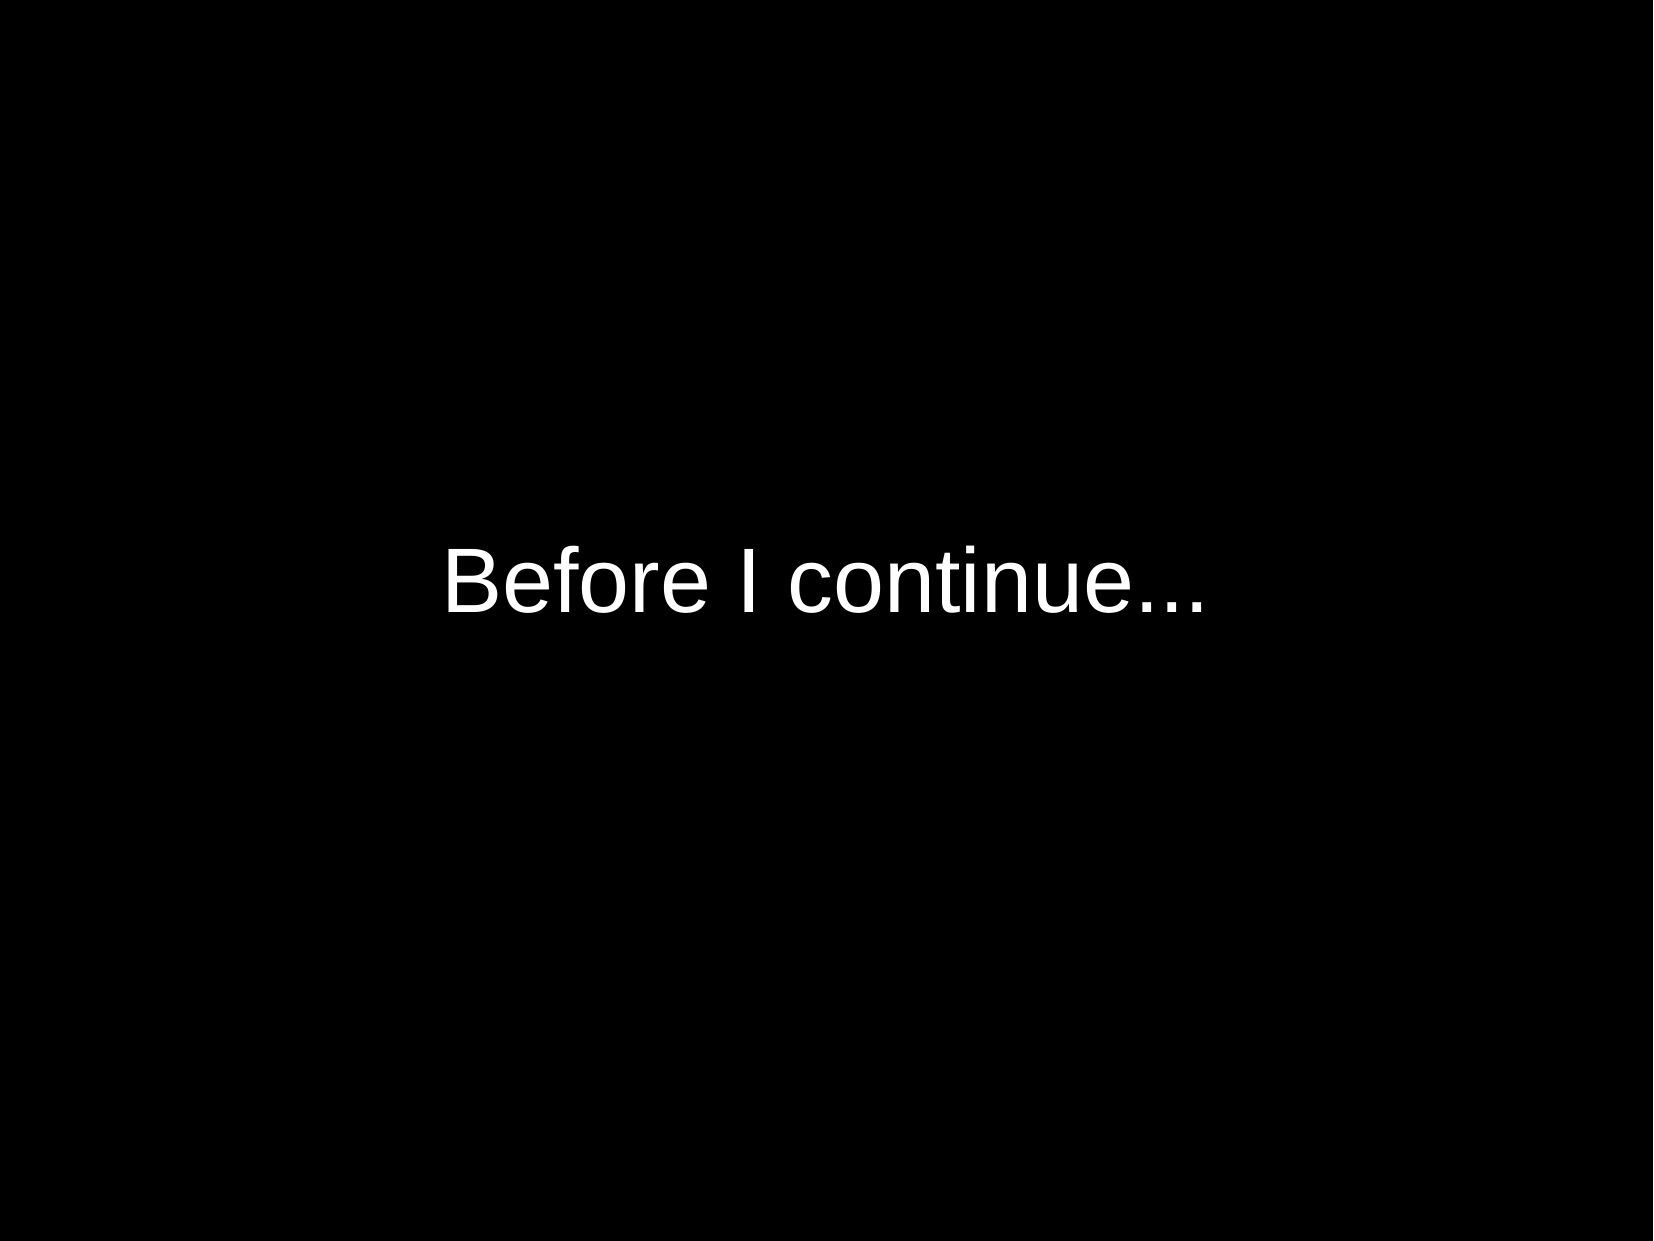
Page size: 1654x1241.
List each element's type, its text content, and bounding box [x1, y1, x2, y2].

title Before I continue... [82, 476, 1571, 684]
